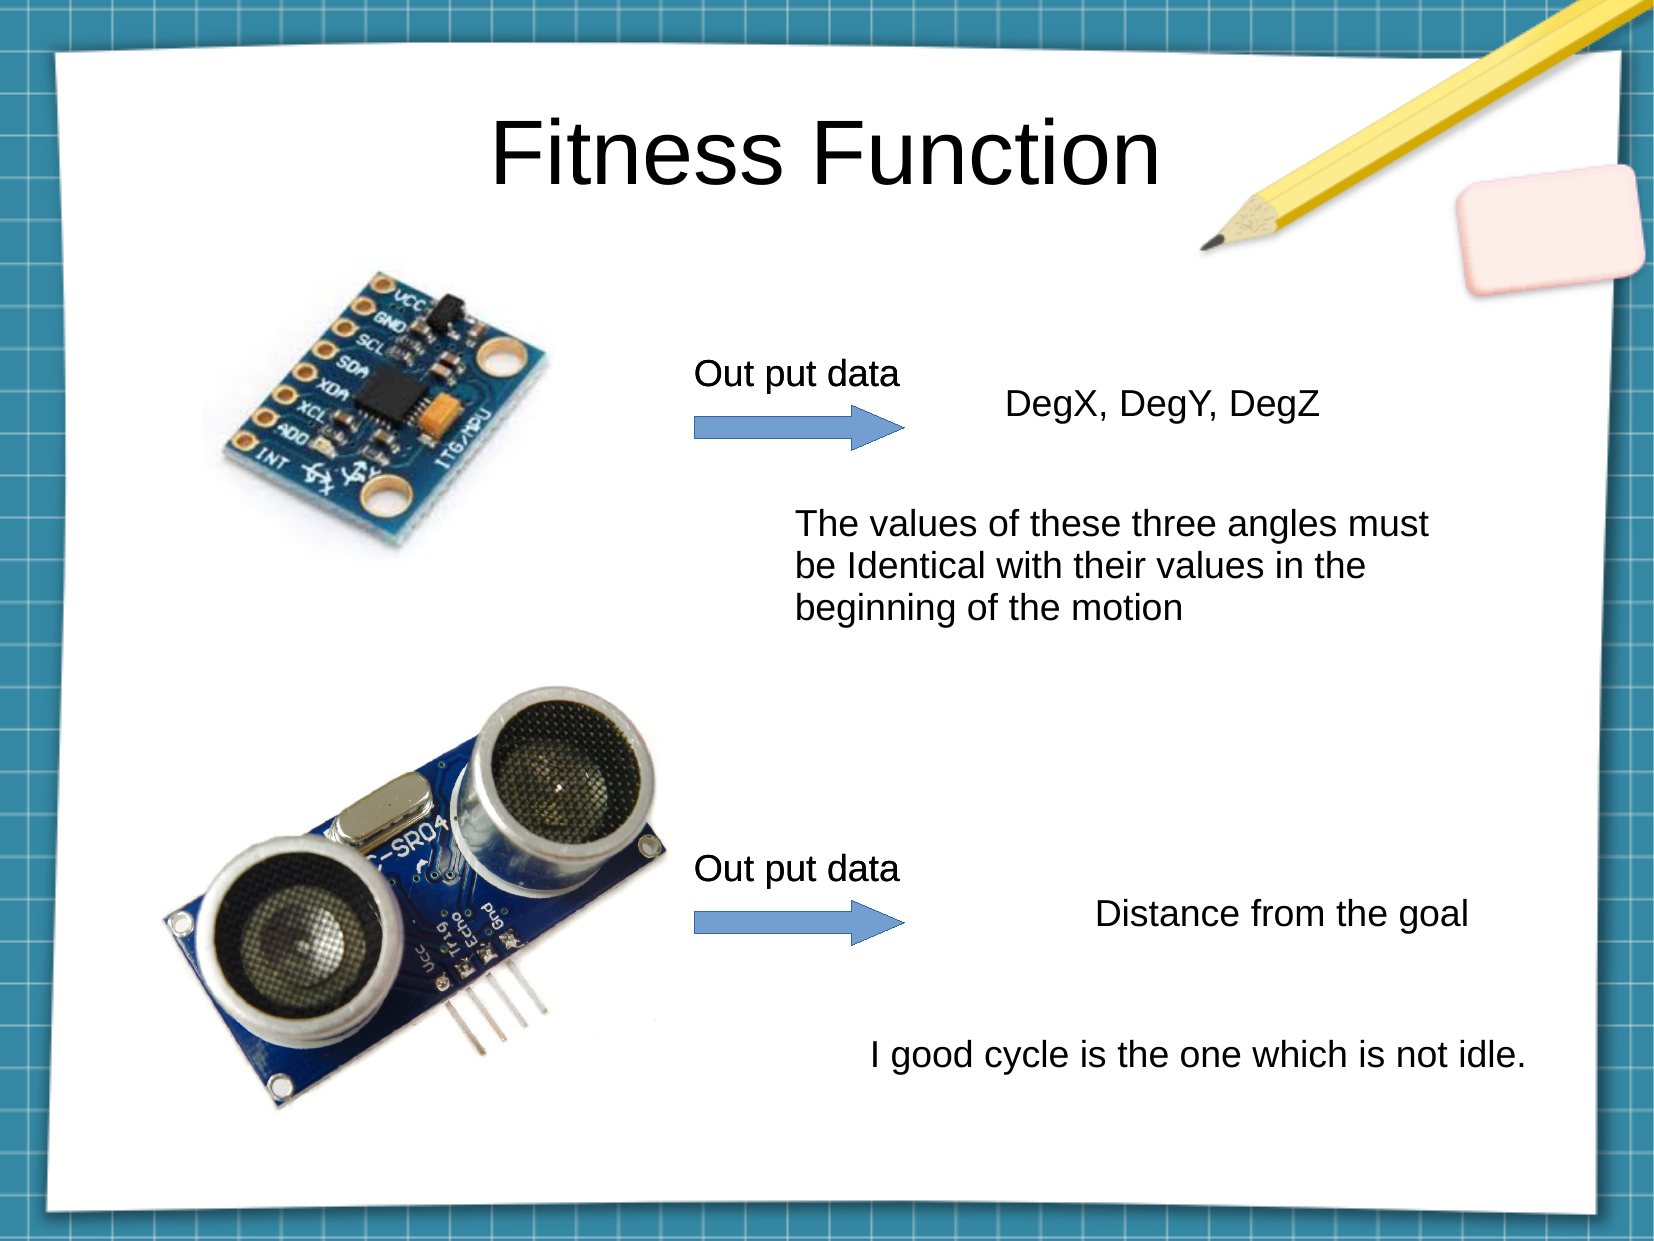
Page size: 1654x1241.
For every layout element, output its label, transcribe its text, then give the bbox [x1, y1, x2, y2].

text_box DegX, DegY, DegZ [990, 375, 1336, 432]
text_box [694, 900, 905, 946]
picture [0, 0, 1654, 1241]
title Fitness Function [82, 49, 1571, 257]
text_box Out put data [679, 345, 916, 402]
text_box [694, 405, 905, 451]
text_box Out put data [679, 840, 916, 897]
text_box The values of these three angles must be Identical with their values in the beginning of the motion [780, 495, 1471, 636]
text_box I good cycle is the one which is not idle. [855, 1026, 1543, 1126]
text_box Distance from the goal [1080, 885, 1485, 942]
